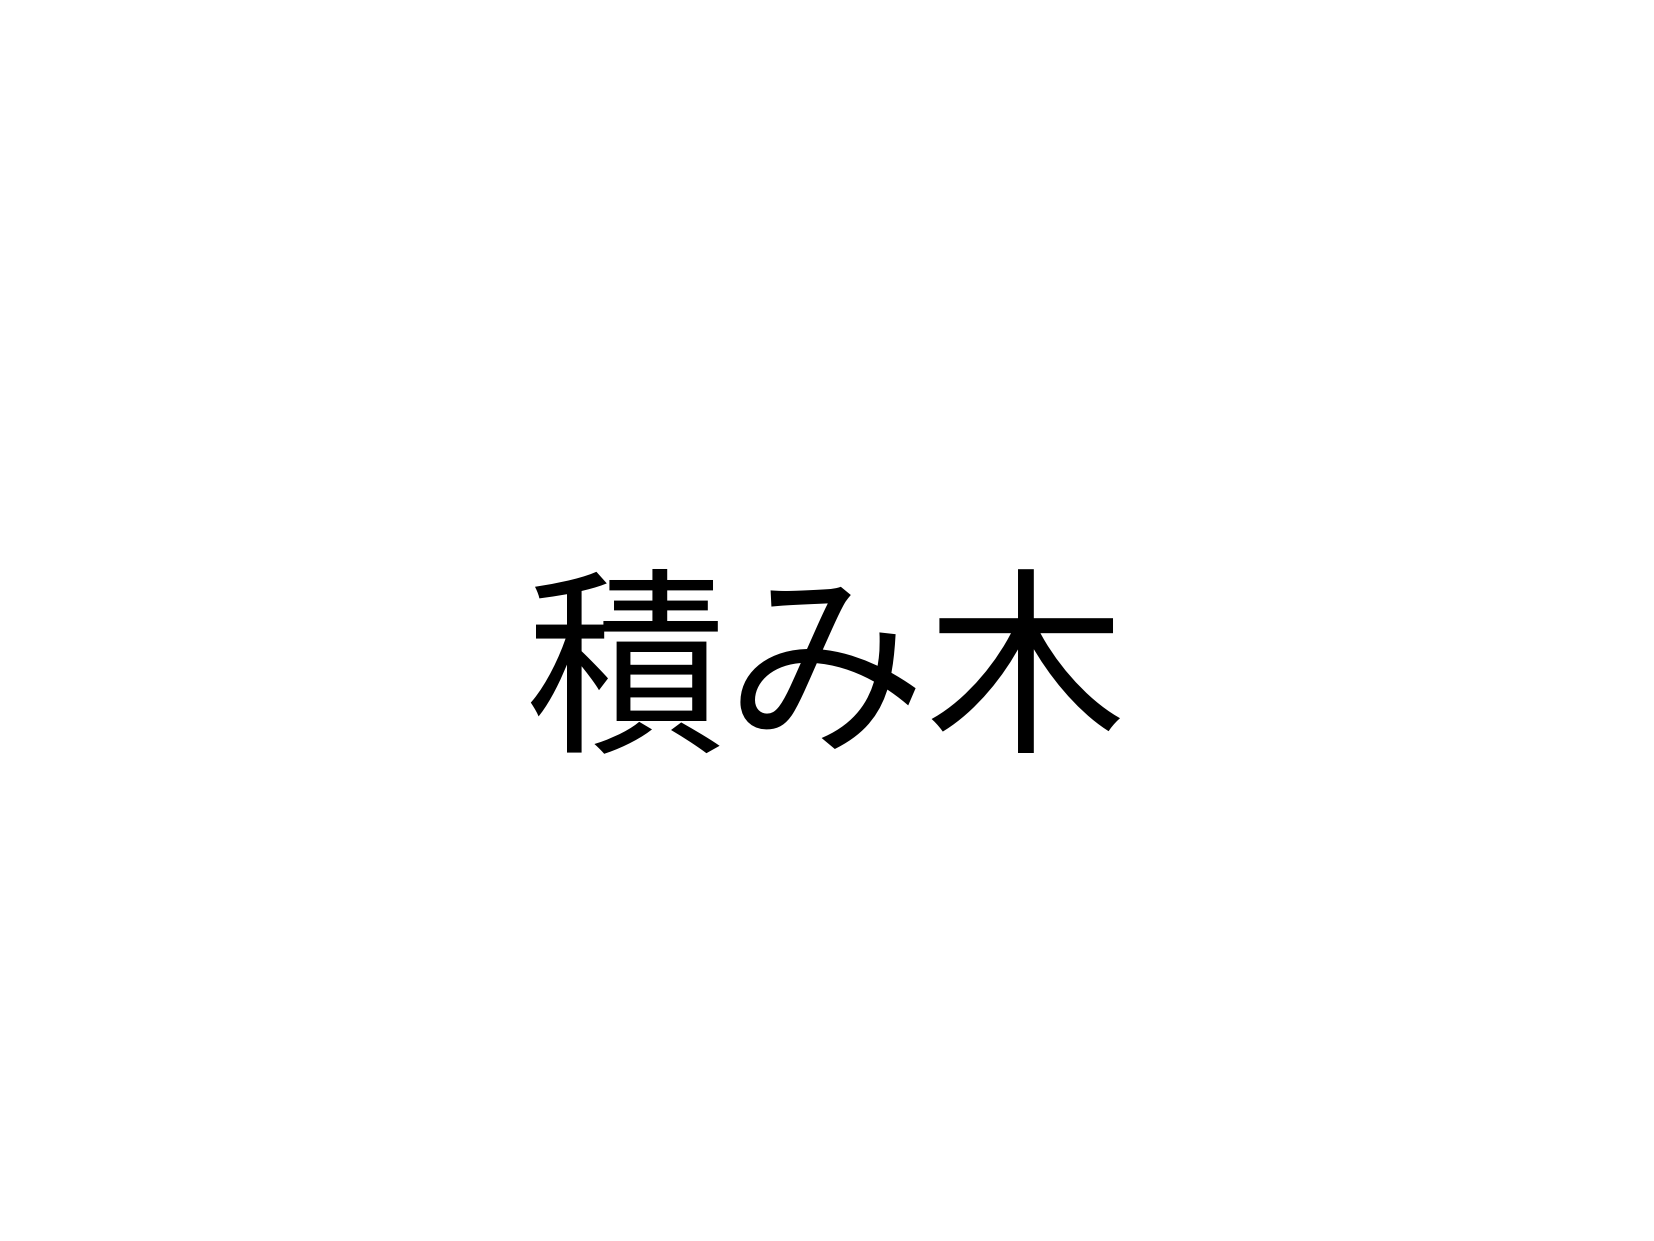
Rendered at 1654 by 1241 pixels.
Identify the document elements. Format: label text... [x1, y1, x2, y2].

subtitle 積み木 [82, 290, 1571, 1010]
